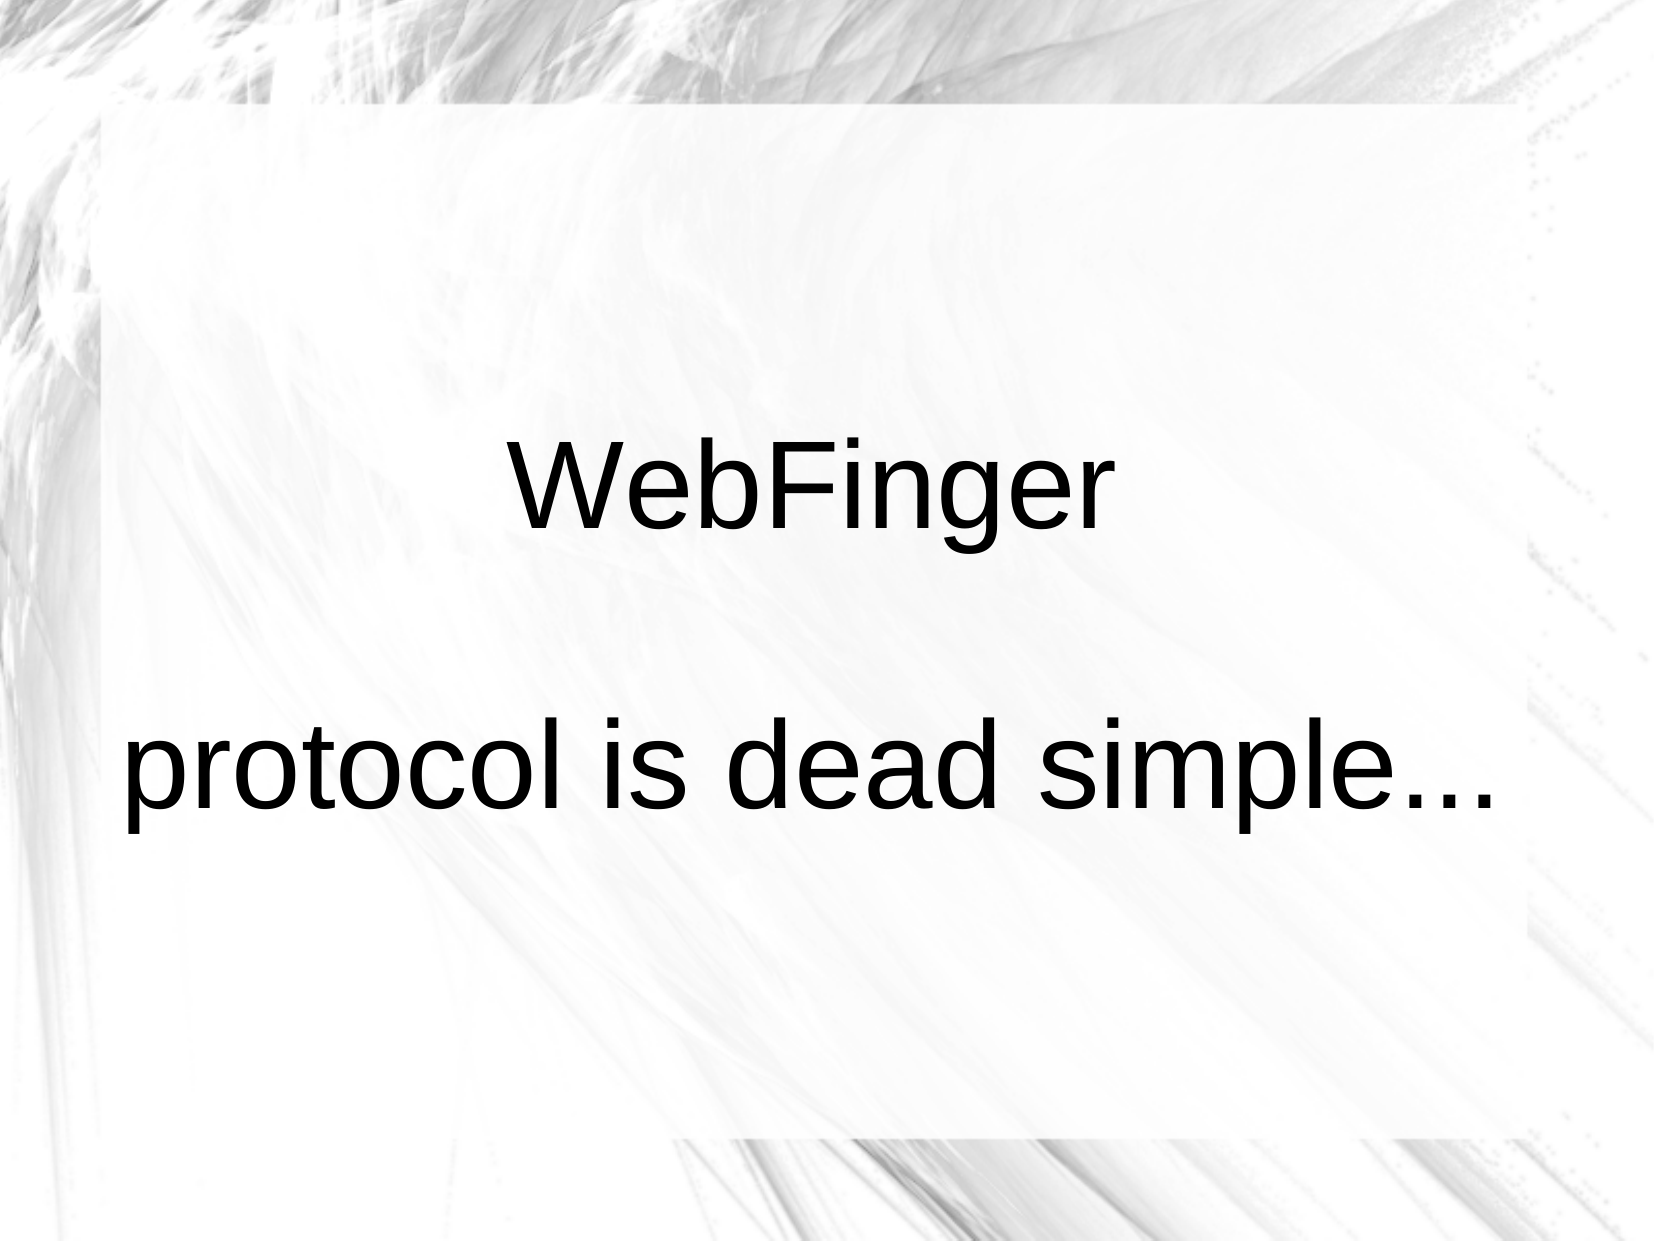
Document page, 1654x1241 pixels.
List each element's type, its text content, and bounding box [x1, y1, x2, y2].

picture [0, 0, 1654, 1241]
subtitle WebFinger protocol is dead simple... [118, 112, 1506, 1139]
